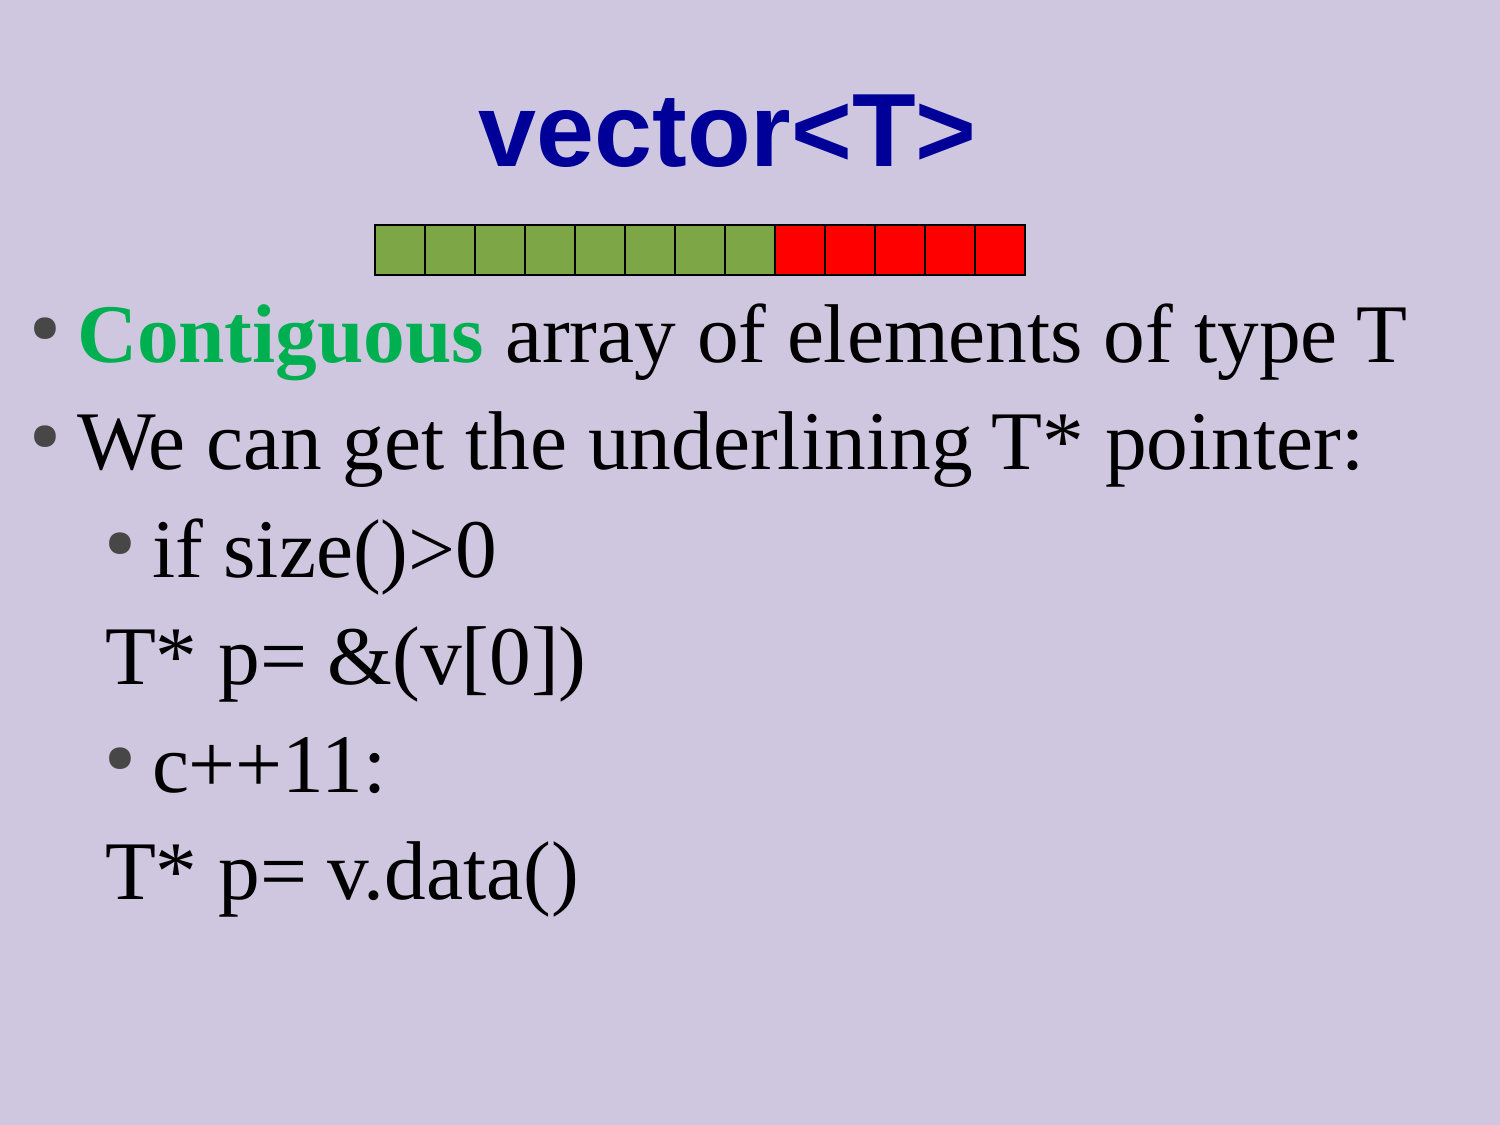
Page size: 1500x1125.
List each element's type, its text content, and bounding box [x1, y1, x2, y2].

title vector<T> [34, 31, 1422, 219]
text_box Contiguous array of elements of type T We can get the underlining T* pointer: if size()>0 T* p= &(v[0]) c++11: T* p= v.data() [0, 280, 1500, 1034]
text_box [375, 225, 1026, 276]
